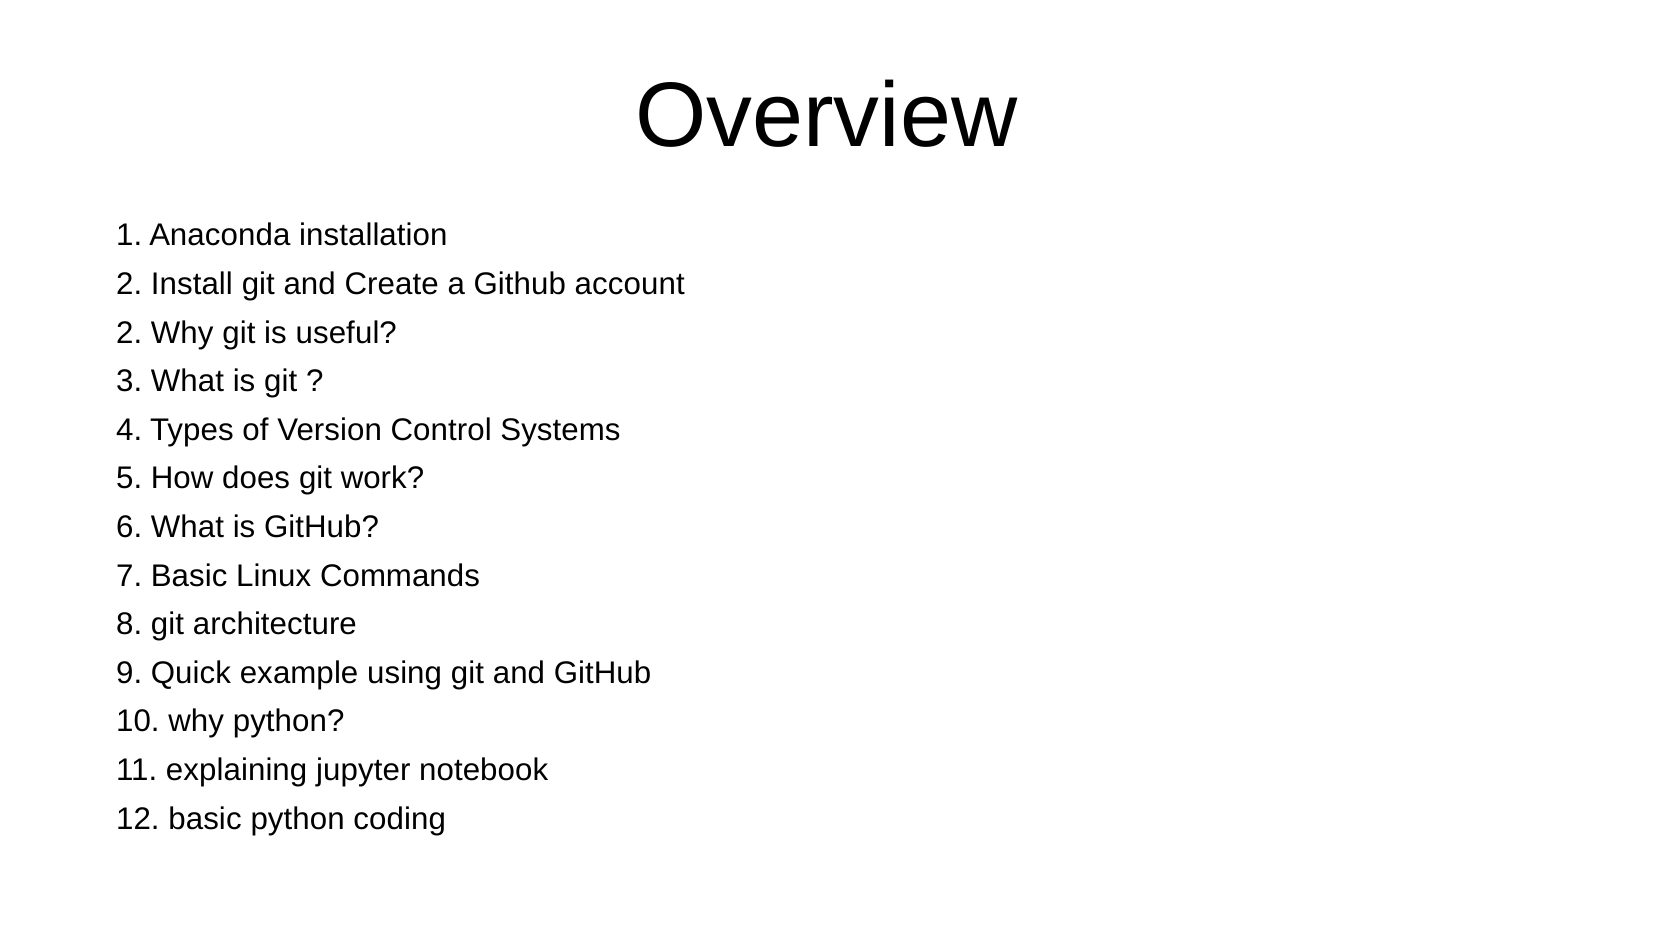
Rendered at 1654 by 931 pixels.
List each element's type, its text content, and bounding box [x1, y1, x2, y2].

list 1. Anaconda installation 2. Install git and Create a Github account 2. Why git is useful? 3. What is git ? 4. Types of Version Control Systems 5. How does git work? 6. What is GitHub? 7. Basic Linux Commands 8. git architecture 9. Quick example using git and GitHub 10. why python? 11. explaining jupyter notebook 12. basic python coding [82, 217, 1571, 851]
title Overview [82, 37, 1571, 193]
